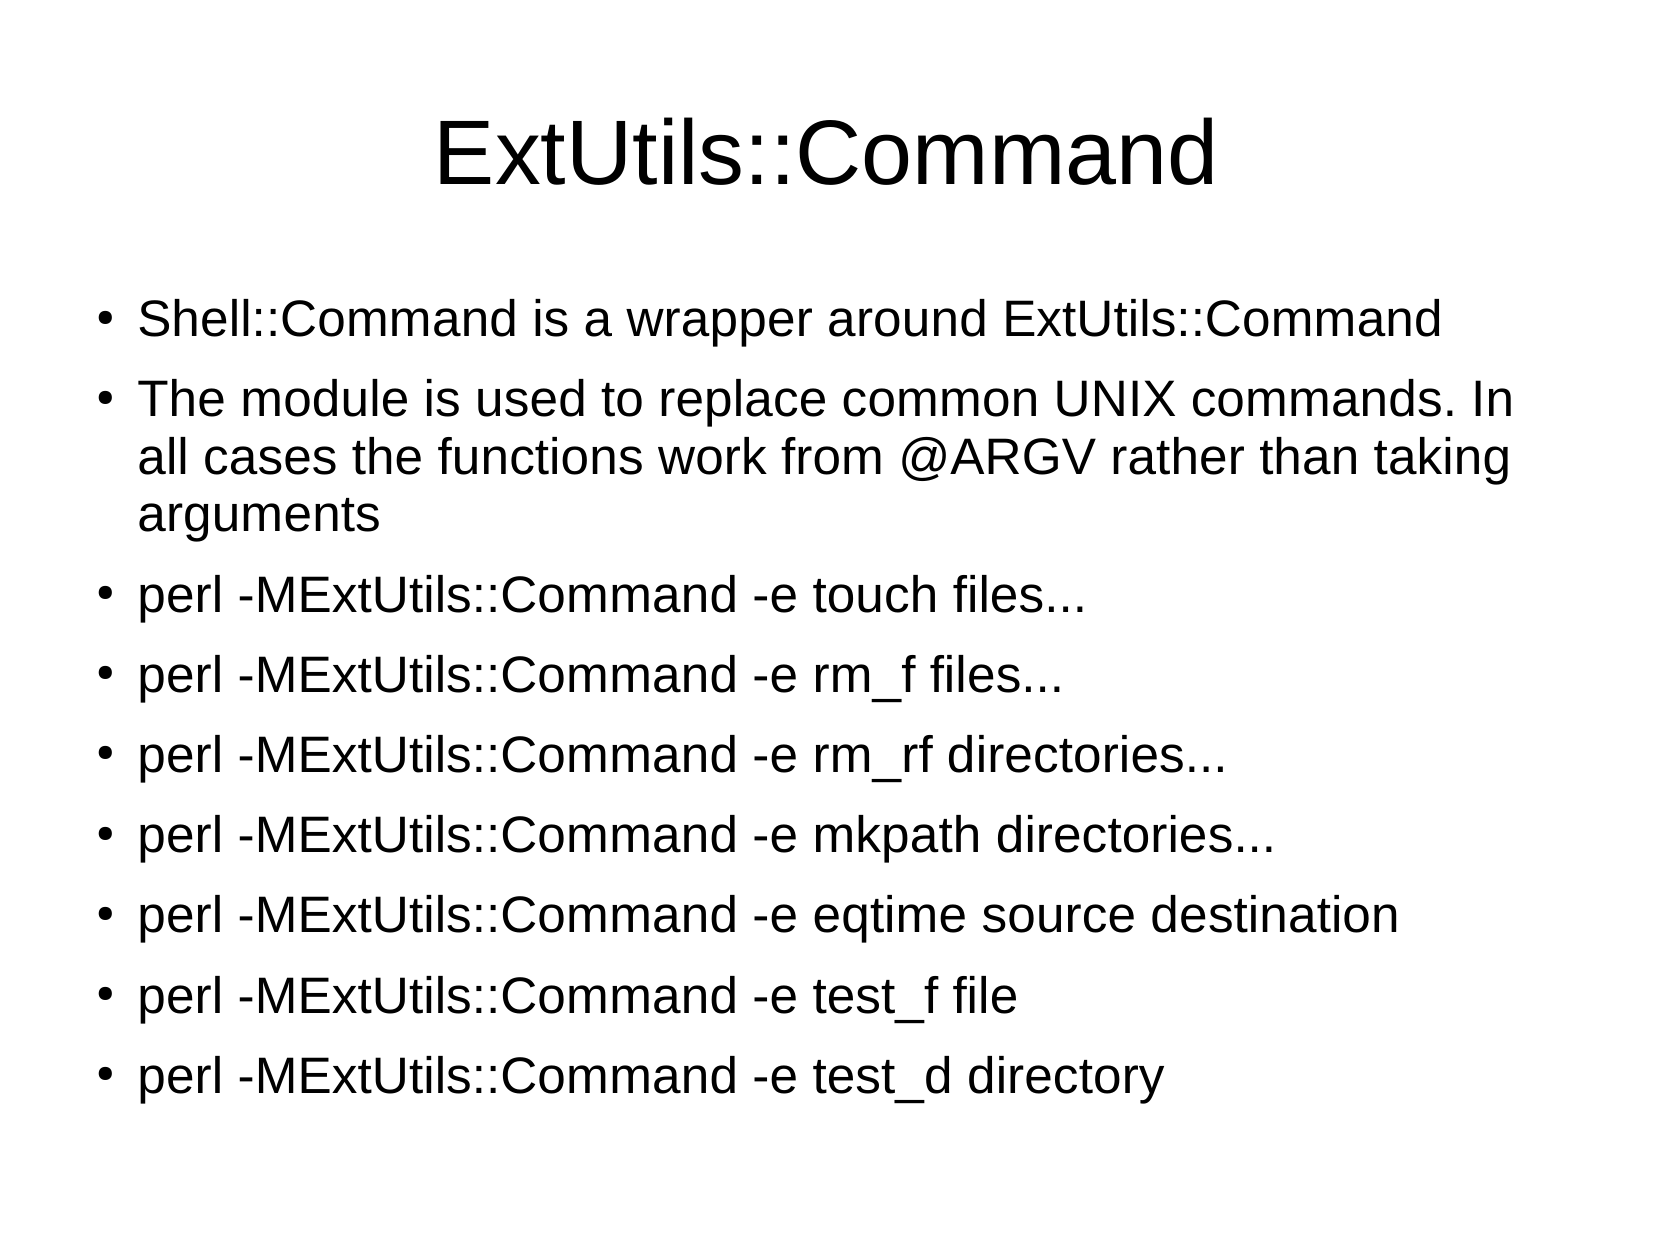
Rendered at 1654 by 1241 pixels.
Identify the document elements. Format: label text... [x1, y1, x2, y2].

list Shell::Command is a wrapper around ExtUtils::Command The module is used to replace common UNIX commands. In all cases the functions work from @ARGV rather than taking arguments perl -MExtUtils::Command -e touch files... perl -MExtUtils::Command -e rm_f files... perl -MExtUtils::Command -e rm_rf directories... perl -MExtUtils::Command -e mkpath directories... perl -MExtUtils::Command -e eqtime source destination perl -MExtUtils::Command -e test_f file perl -MExtUtils::Command -e test_d directory [82, 290, 1571, 1109]
title ExtUtils::Command [82, 49, 1571, 257]
